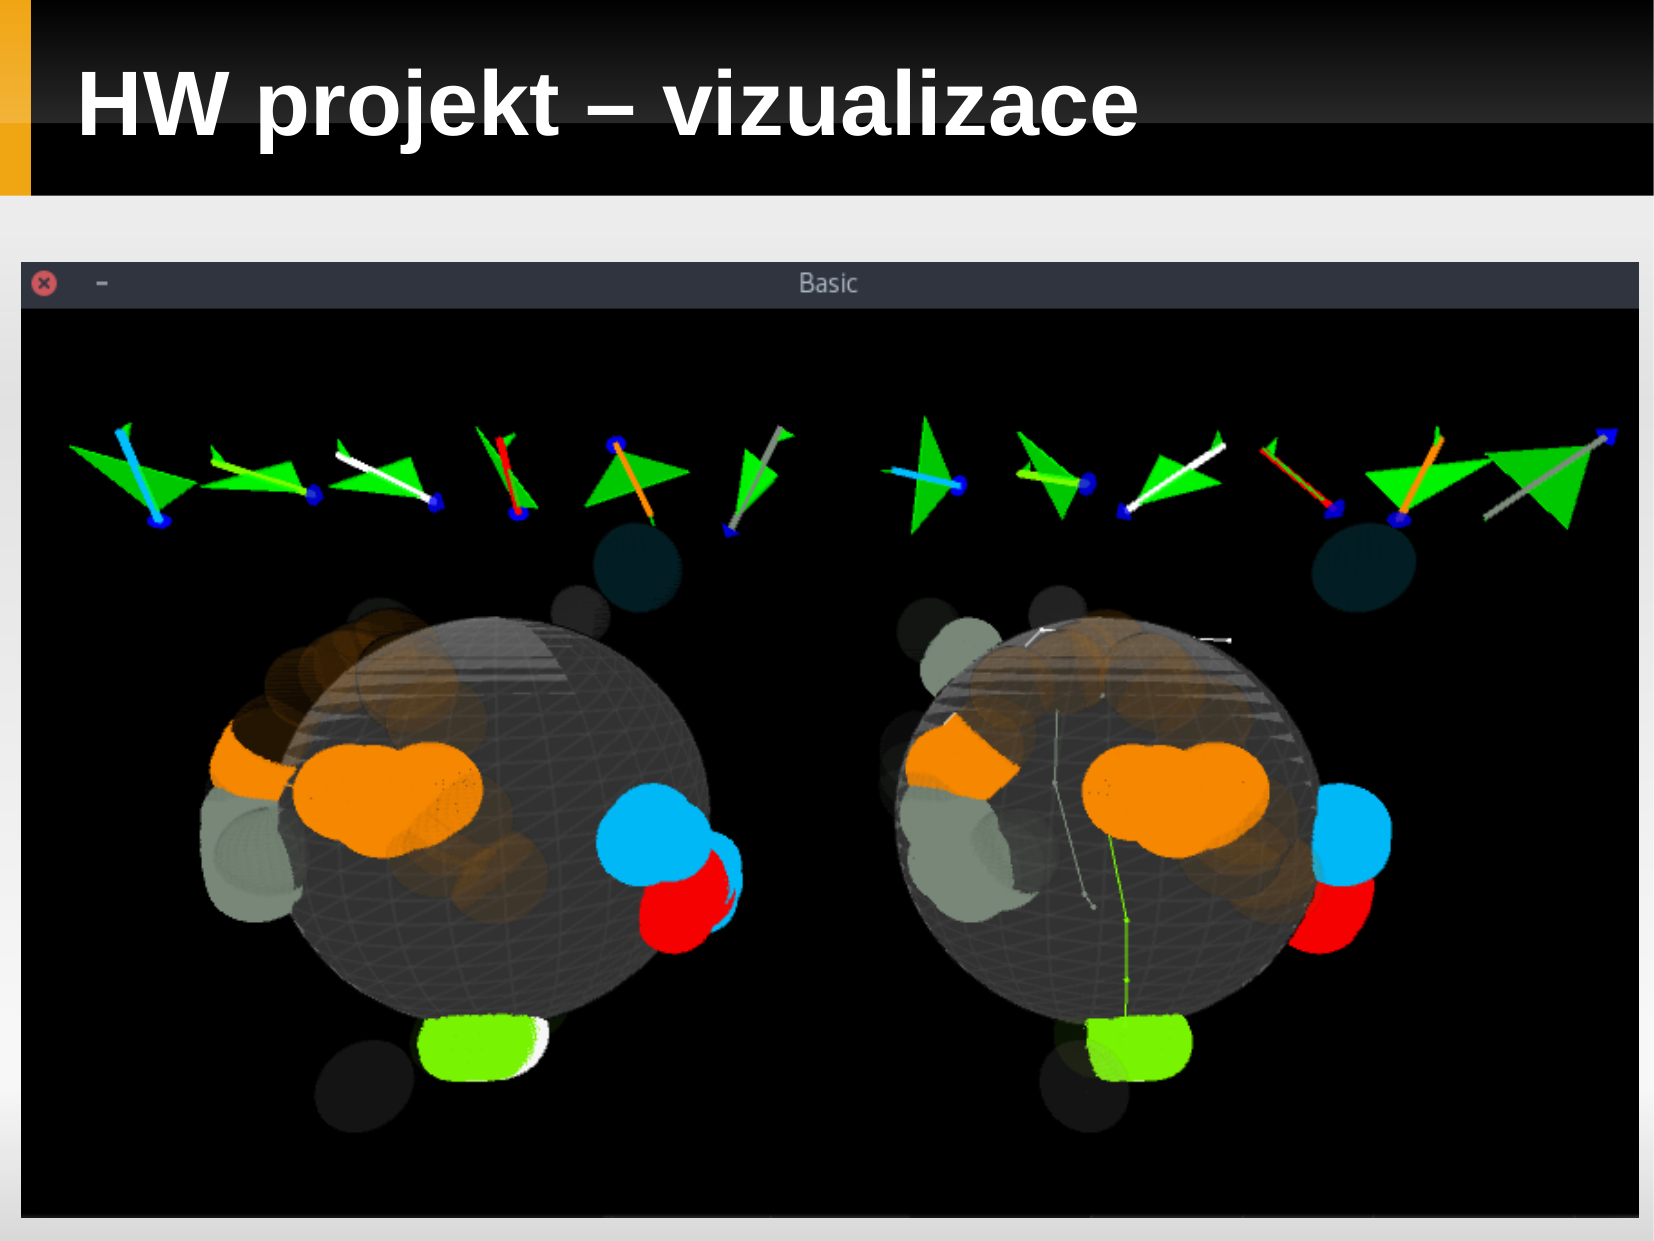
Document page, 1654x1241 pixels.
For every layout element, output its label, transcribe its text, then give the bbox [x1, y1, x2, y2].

picture [0, 0, 1654, 1241]
title HW projekt – vizualizace [76, 0, 1565, 208]
